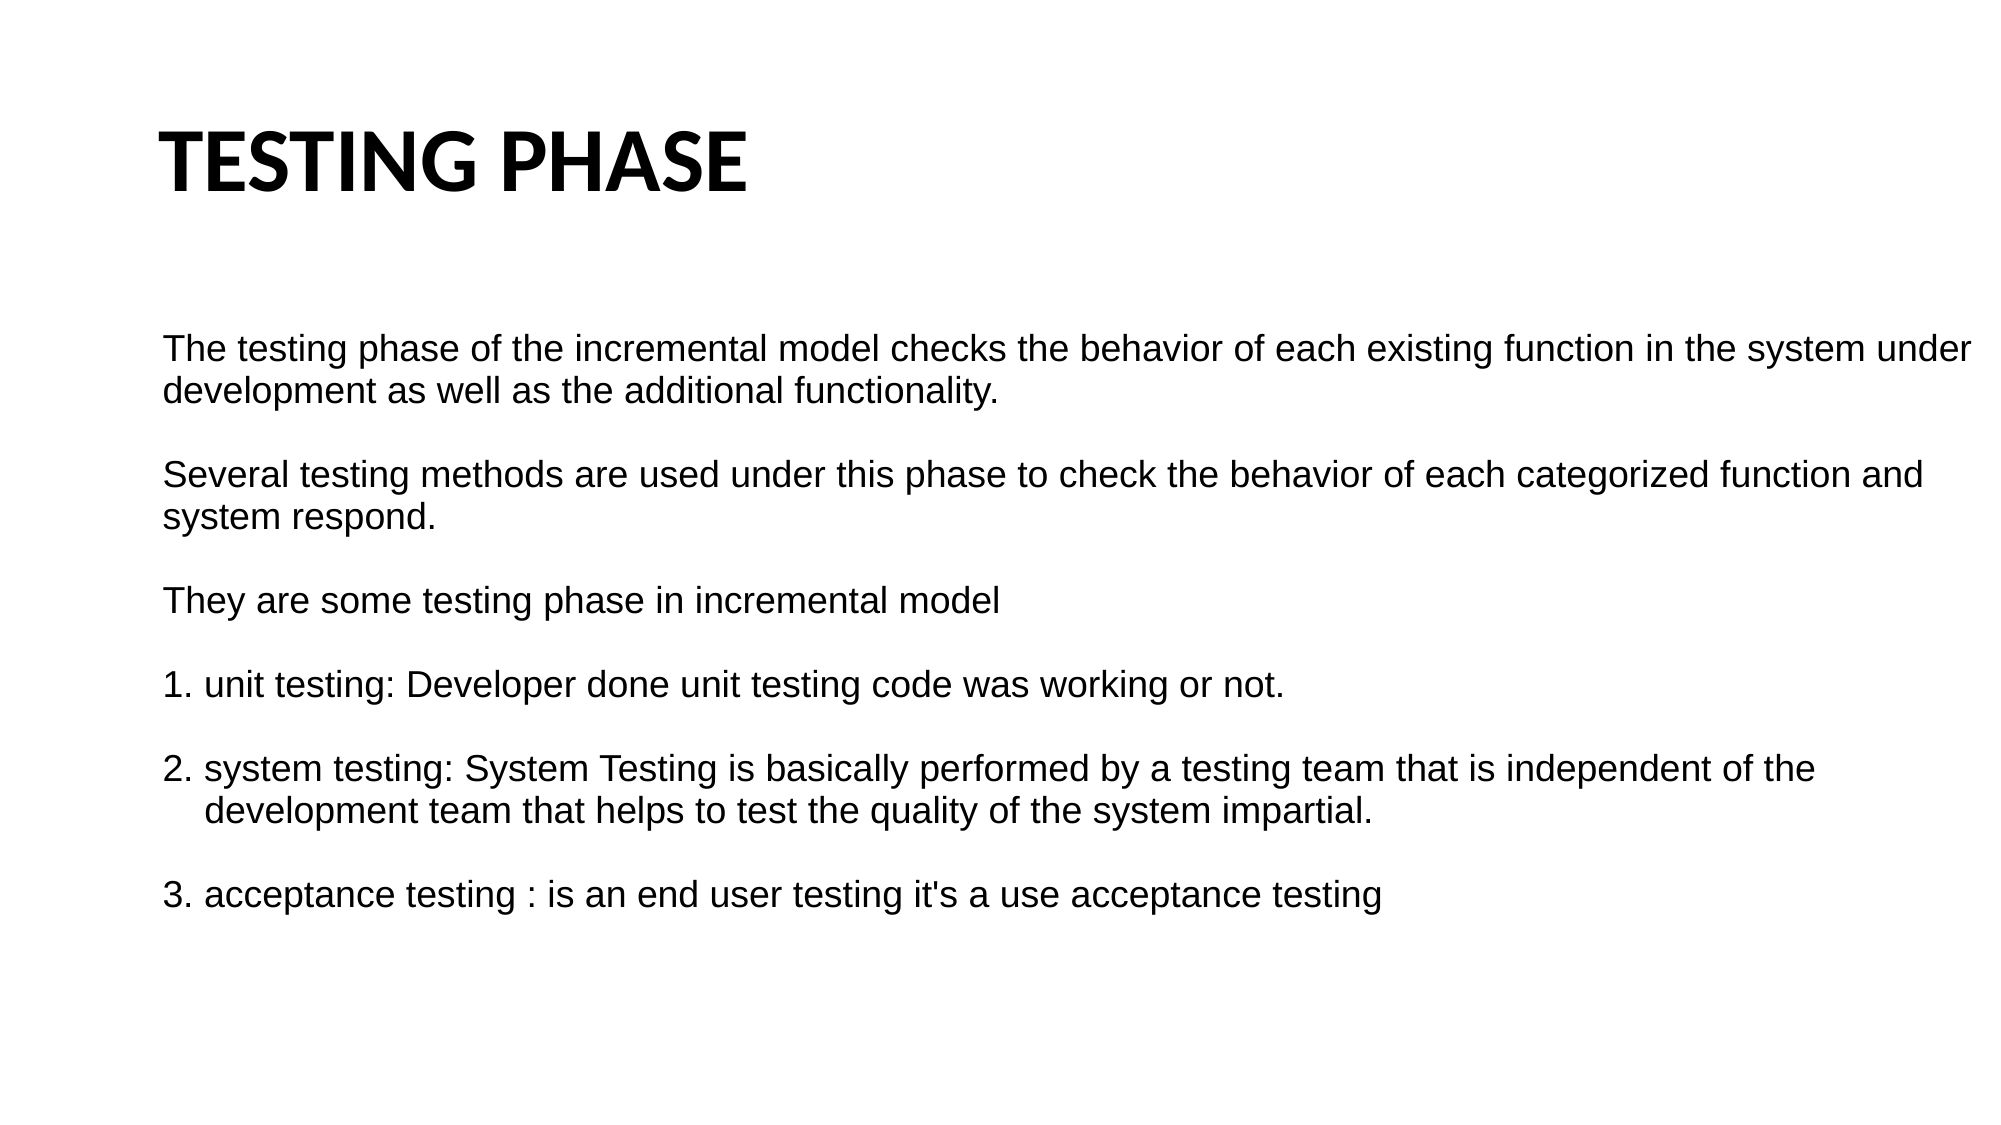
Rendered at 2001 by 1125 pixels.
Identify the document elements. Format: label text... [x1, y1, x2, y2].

text_box The testing phase of the incremental model checks the behavior of each existing function in the system under development as well as the additional functionality. Several testing methods are used under this phase to check the behavior of each categorized function and system respond.​ They are some testing phase in incremental model​ 1. unit testing: Developer done unit testing code was working or not.​ 2. system testing: System Testing is basically performed by a testing team that is independent of the development team that helps to test the quality of the system impartial.​ 3. acceptance testing : is an end user testing it's a use acceptance testing ​ [147, 320, 1999, 923]
title TESTING PHASE [137, 59, 1863, 278]
